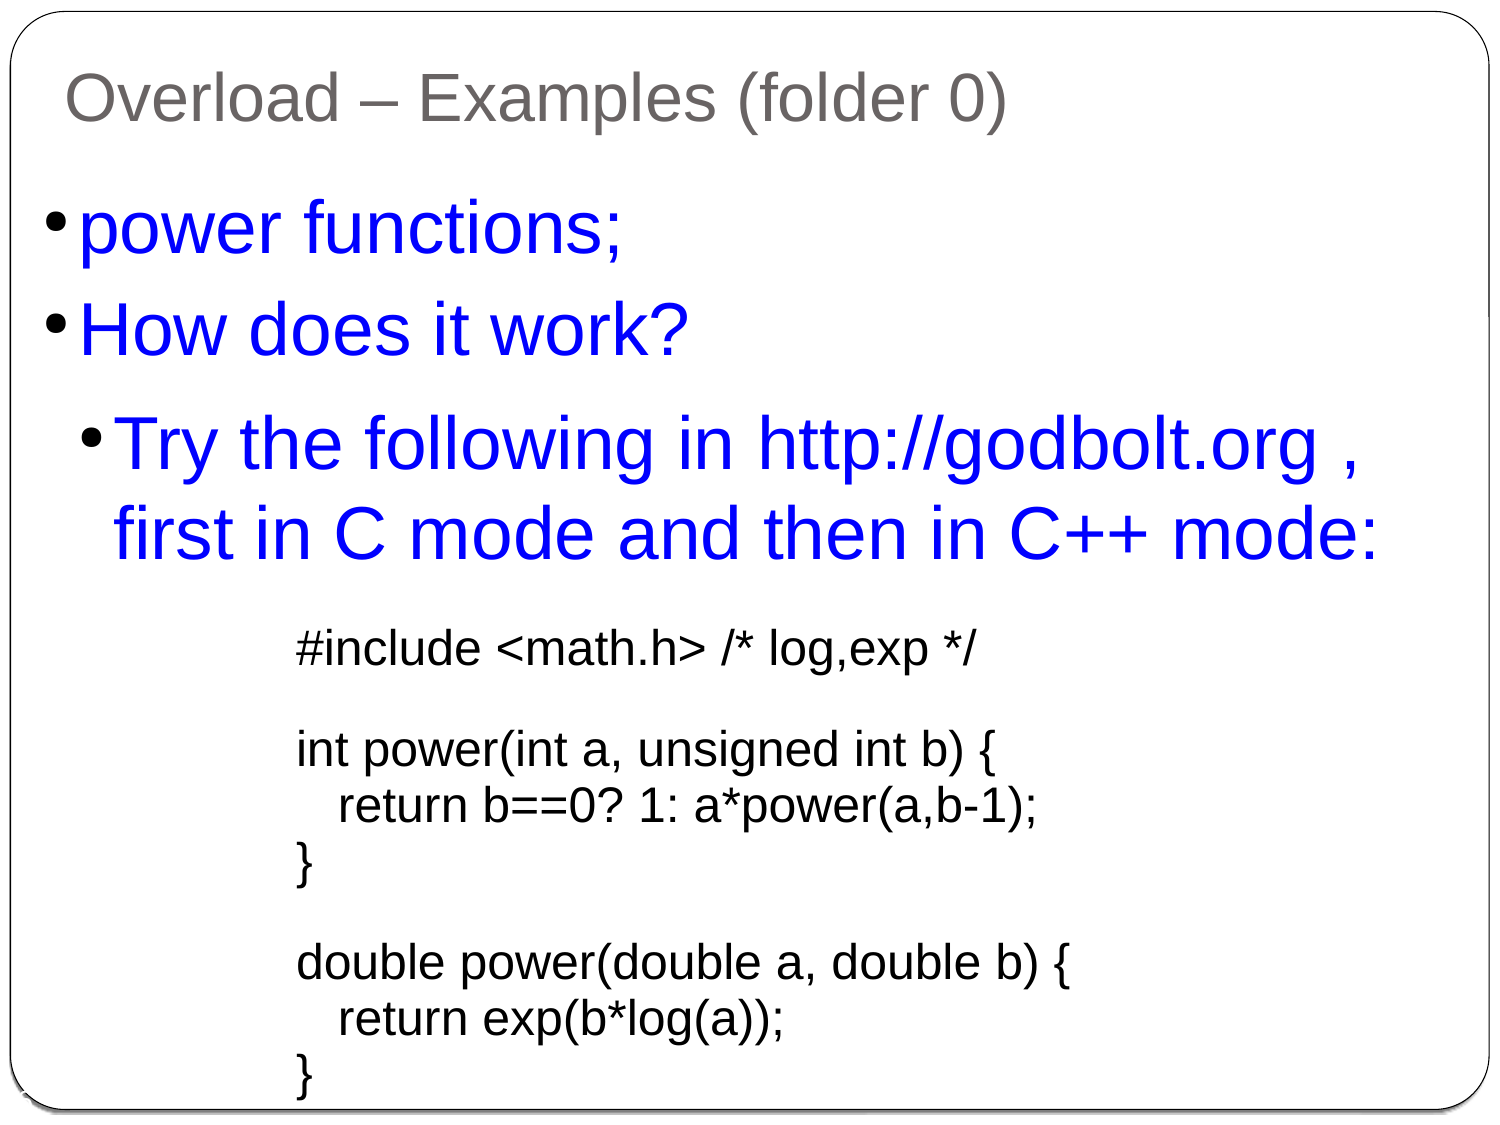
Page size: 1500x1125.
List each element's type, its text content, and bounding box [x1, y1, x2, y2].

title Overload – Examples (folder 0) [50, 45, 1450, 150]
slide_number <number> [0, 1074, 50, 1125]
list power functions; How does it work? Try the following in http://godbolt.org , first in C mode and then in C++ mode: [27, 170, 1428, 325]
text_box #include <math.h> /* log,exp */ int power(int a, unsigned int b) { return b==0? 1: a*power(a,b-1); } double power(double a, double b) { return exp(b*log(a)); } [281, 612, 1325, 1109]
